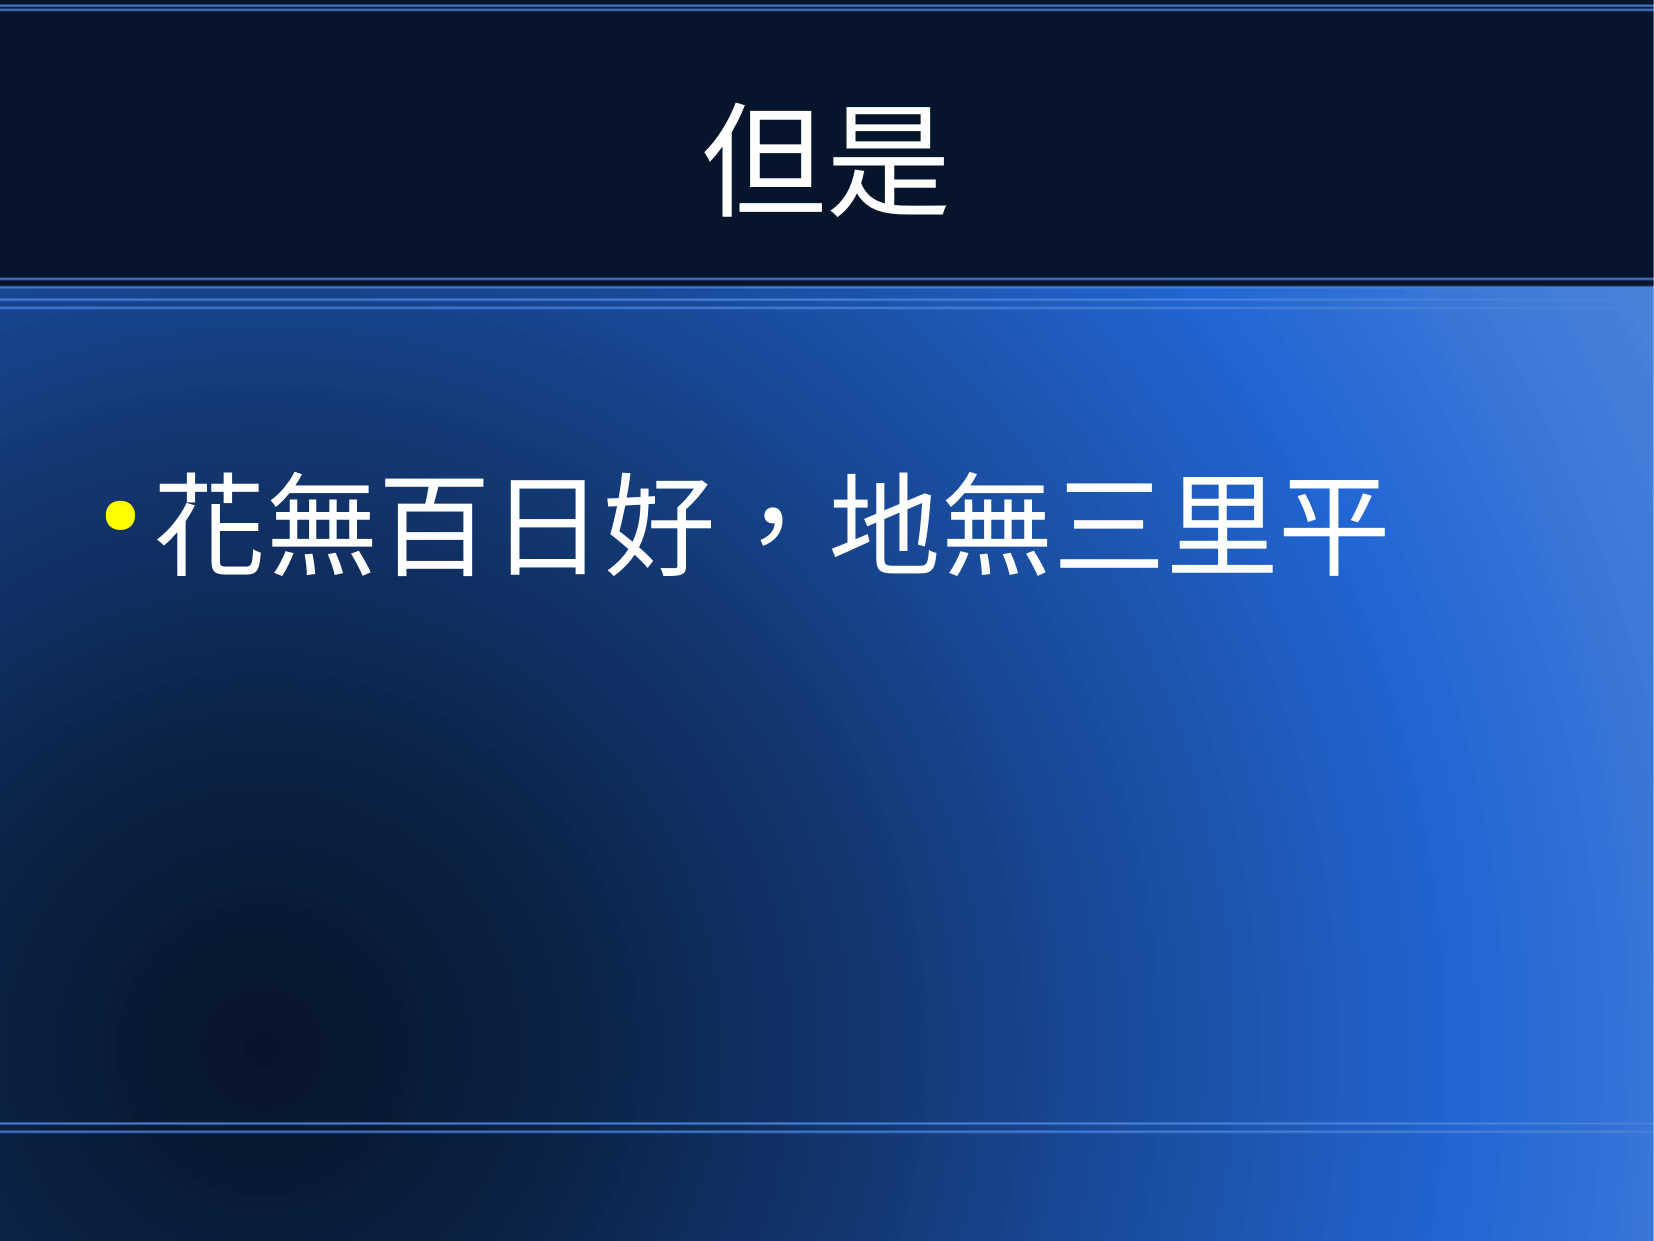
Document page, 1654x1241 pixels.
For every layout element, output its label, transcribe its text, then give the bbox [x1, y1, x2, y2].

picture [0, 0, 1654, 1241]
title 但是 [82, 49, 1571, 257]
list 花無百日好，地無三里平 [82, 355, 1571, 1241]
